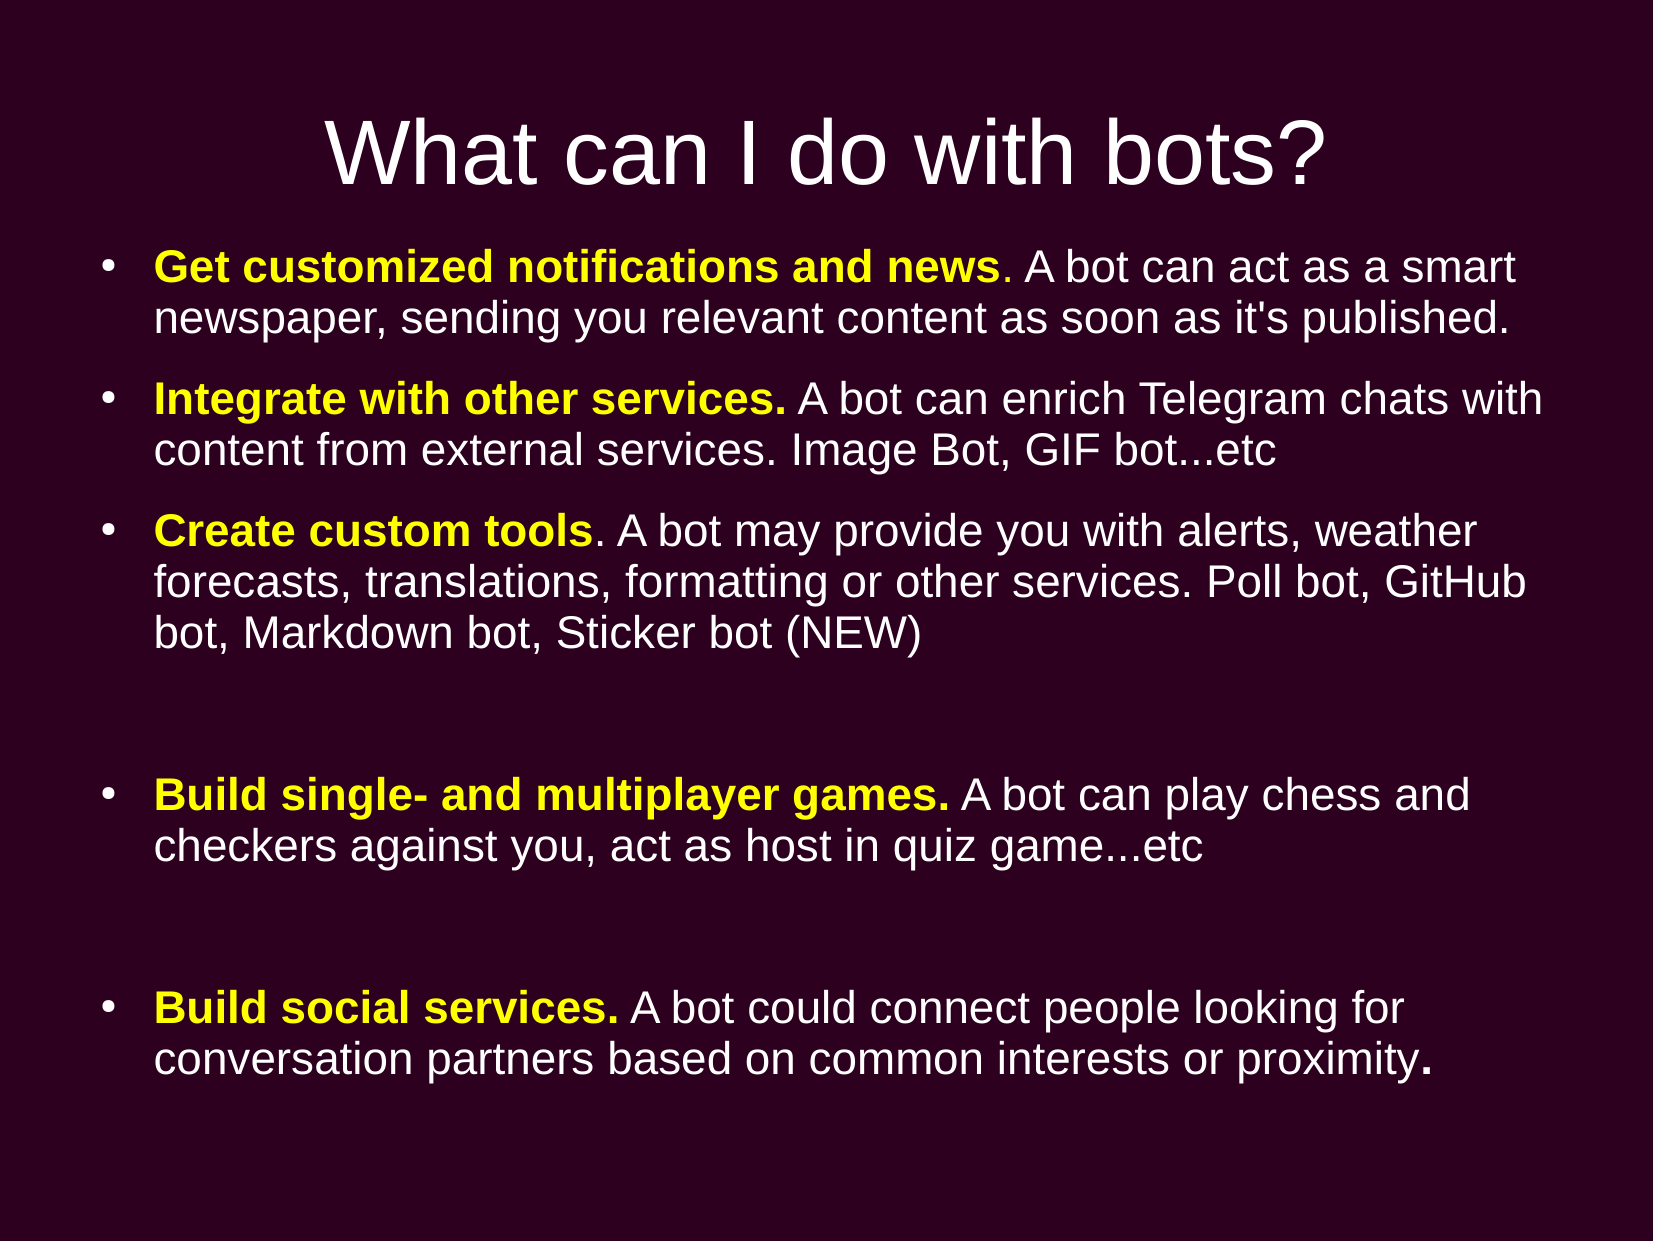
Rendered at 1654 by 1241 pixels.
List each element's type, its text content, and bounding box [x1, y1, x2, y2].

title What can I do with bots? [82, 49, 1571, 240]
list Get customized notifications and news. A bot can act as a smart newspaper, sending you relevant content as soon as it's published. Integrate with other services. A bot can enrich Telegram chats with content from external services. Image Bot, GIF bot...etc Create custom tools. A bot may provide you with alerts, weather forecasts, translations, formatting or other services. Poll bot, GitHub bot, Markdown bot, Sticker bot (NEW) Build single- and multiplayer games. A bot can play chess and checkers against you, act as host in quiz game...etc Build social services. A bot could connect people looking for conversation partners based on common interests or proximity. [82, 240, 1571, 1104]
